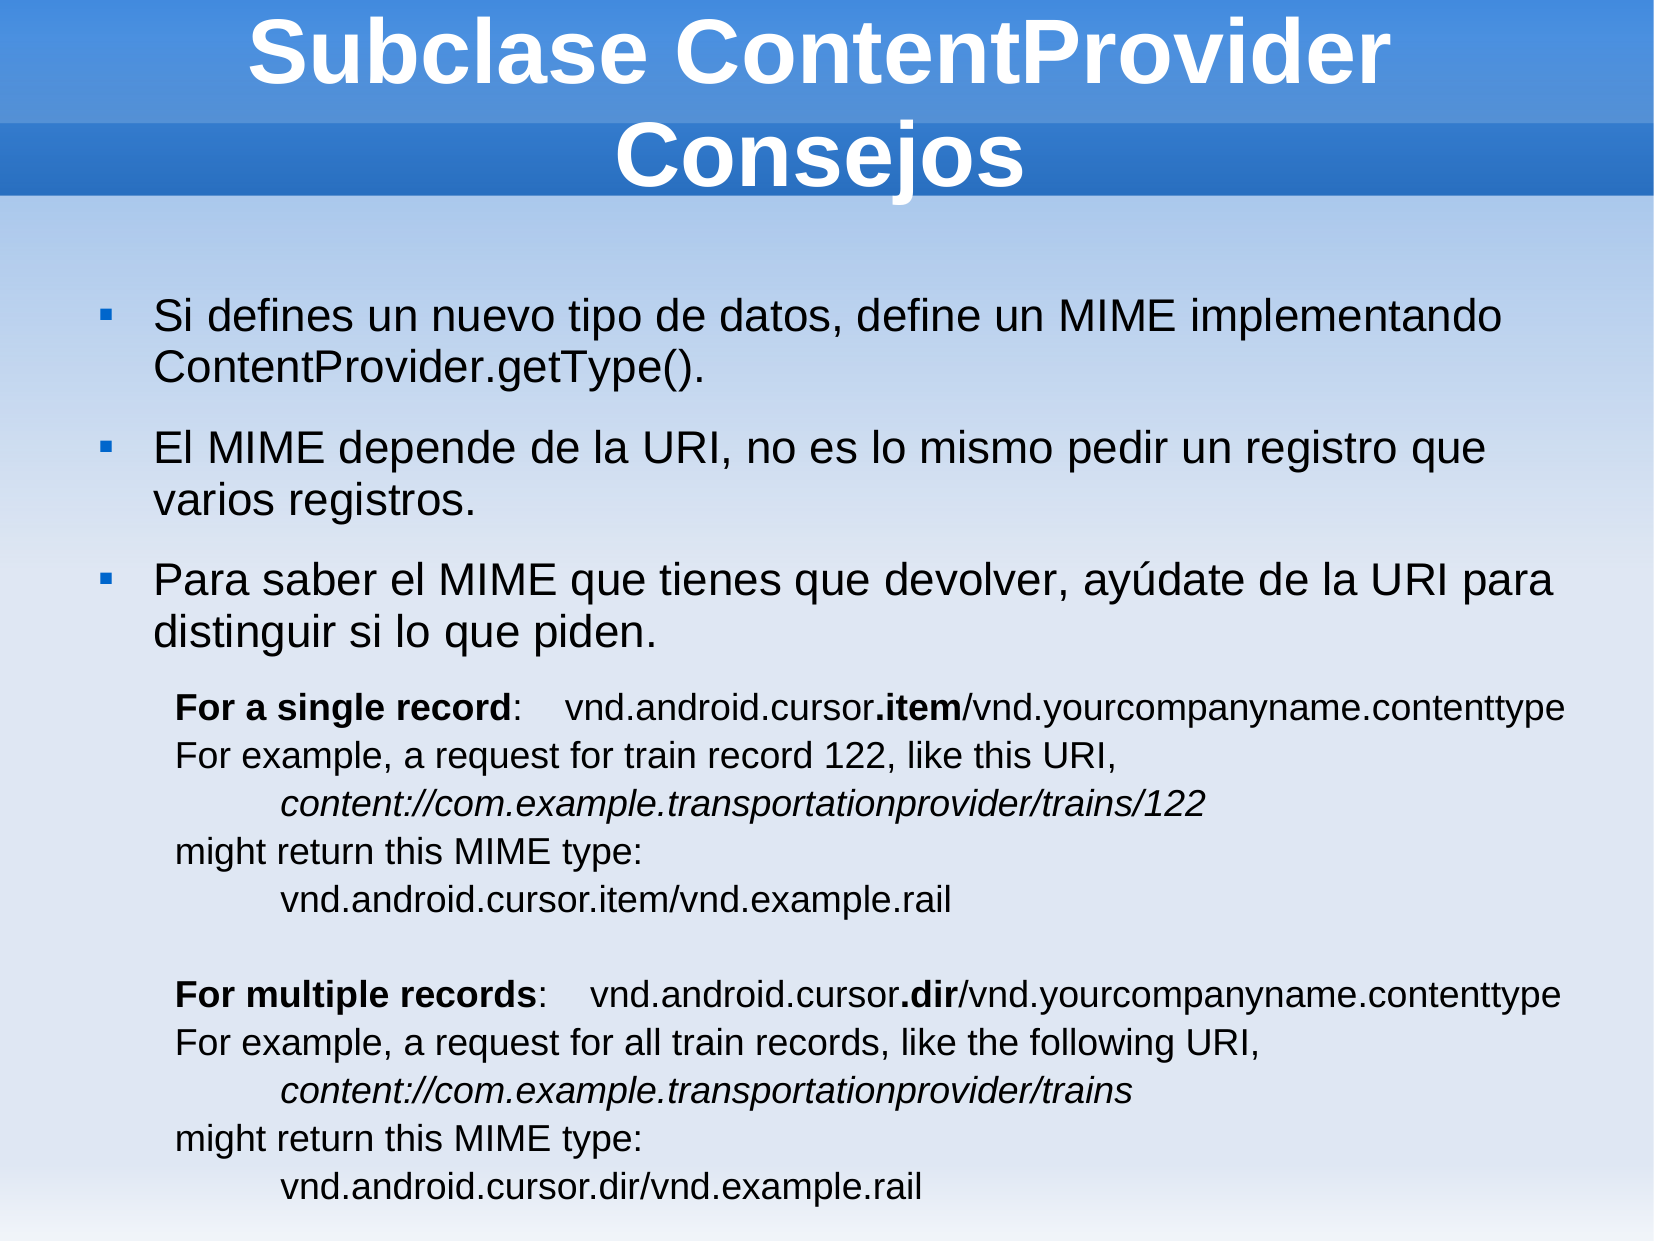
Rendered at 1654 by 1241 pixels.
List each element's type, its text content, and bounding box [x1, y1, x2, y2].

picture [0, 0, 1654, 1241]
text_box For a single record: vnd.android.cursor.item/vnd.yourcompanyname.contenttype For example, a request for train record 122, like this URI, content://com.example.transportationprovider/trains/122 might return this MIME type: vnd.android.cursor.item/vnd.example.rail For multiple records: vnd.android.cursor.dir/vnd.yourcompanyname.contenttype For example, a request for all train records, like the following URI, content://com.example.transportationprovider/trains might return this MIME type: vnd.android.cursor.dir/vnd.example.rail [118, 679, 1581, 1241]
title Subclase ContentProvider Consejos [76, 0, 1565, 208]
list Si defines un nuevo tipo de datos, define un MIME implementando ContentProvider.getType(). El MIME depende de la URI, no es lo mismo pedir un registro que varios registros. Para saber el MIME que tienes que devolver, ayúdate de la URI para distinguir si lo que piden. [82, 290, 1571, 657]
